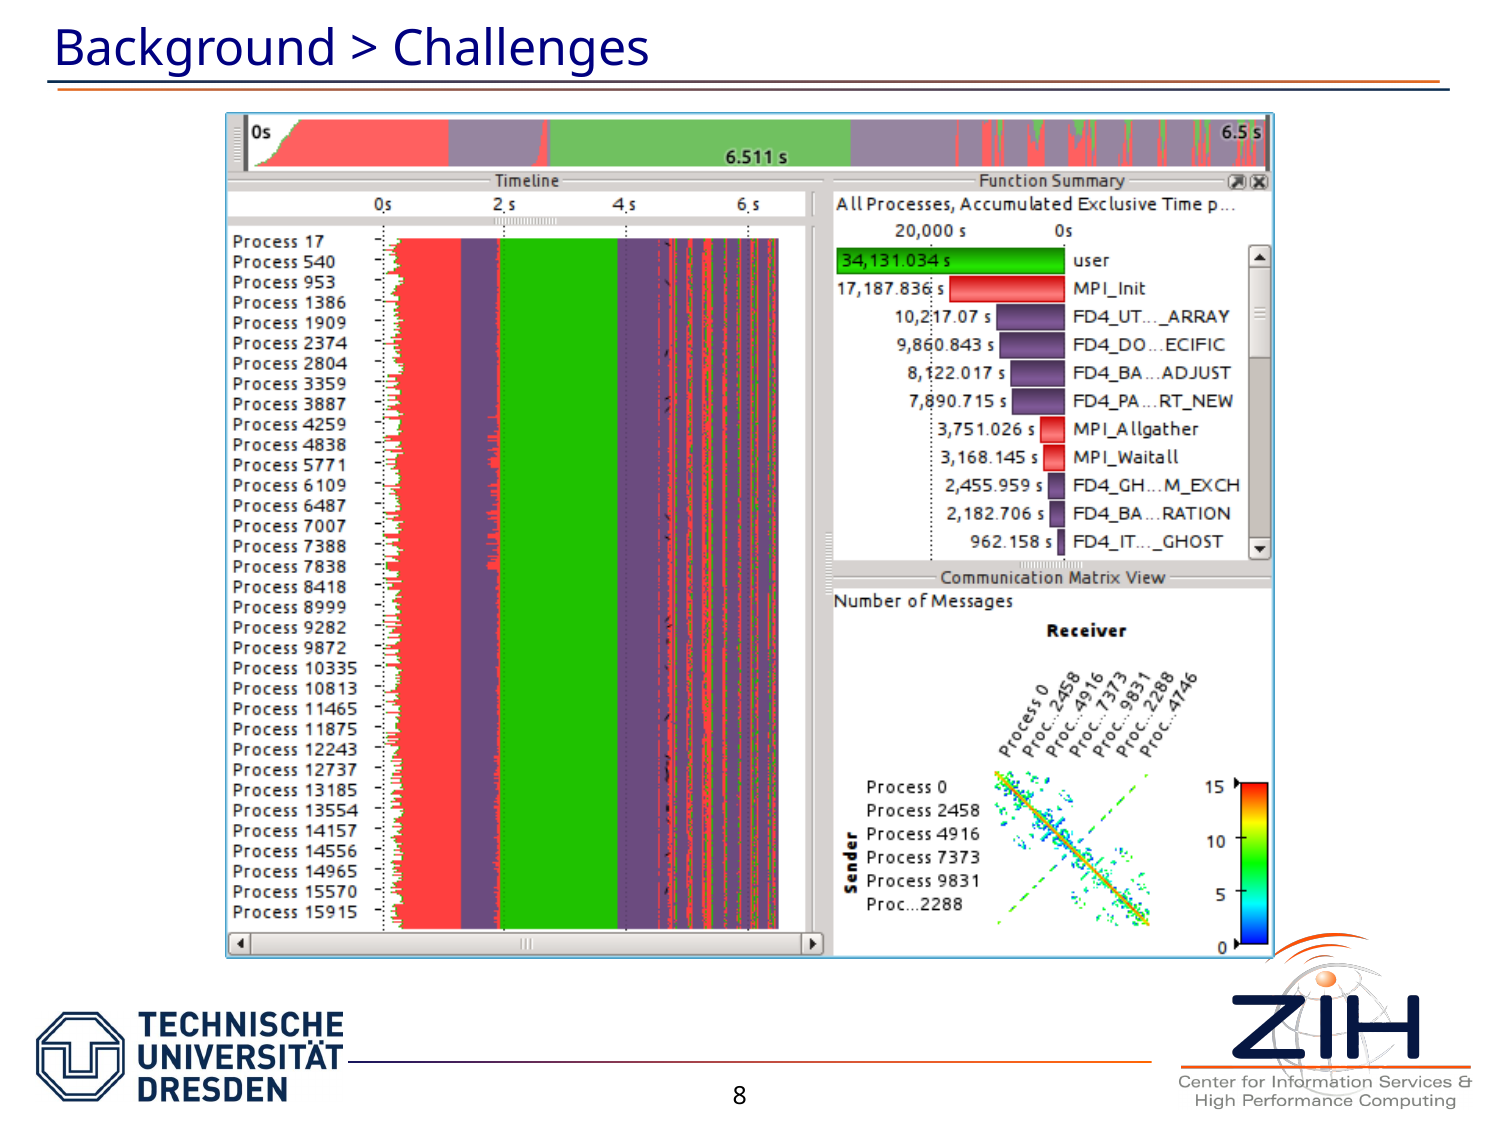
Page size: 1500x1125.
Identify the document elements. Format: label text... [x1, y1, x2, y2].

picture [47, 80, 1450, 91]
picture [225, 112, 1473, 1110]
picture [35, 1011, 343, 1102]
title Background > Challenges [53, 12, 1453, 81]
